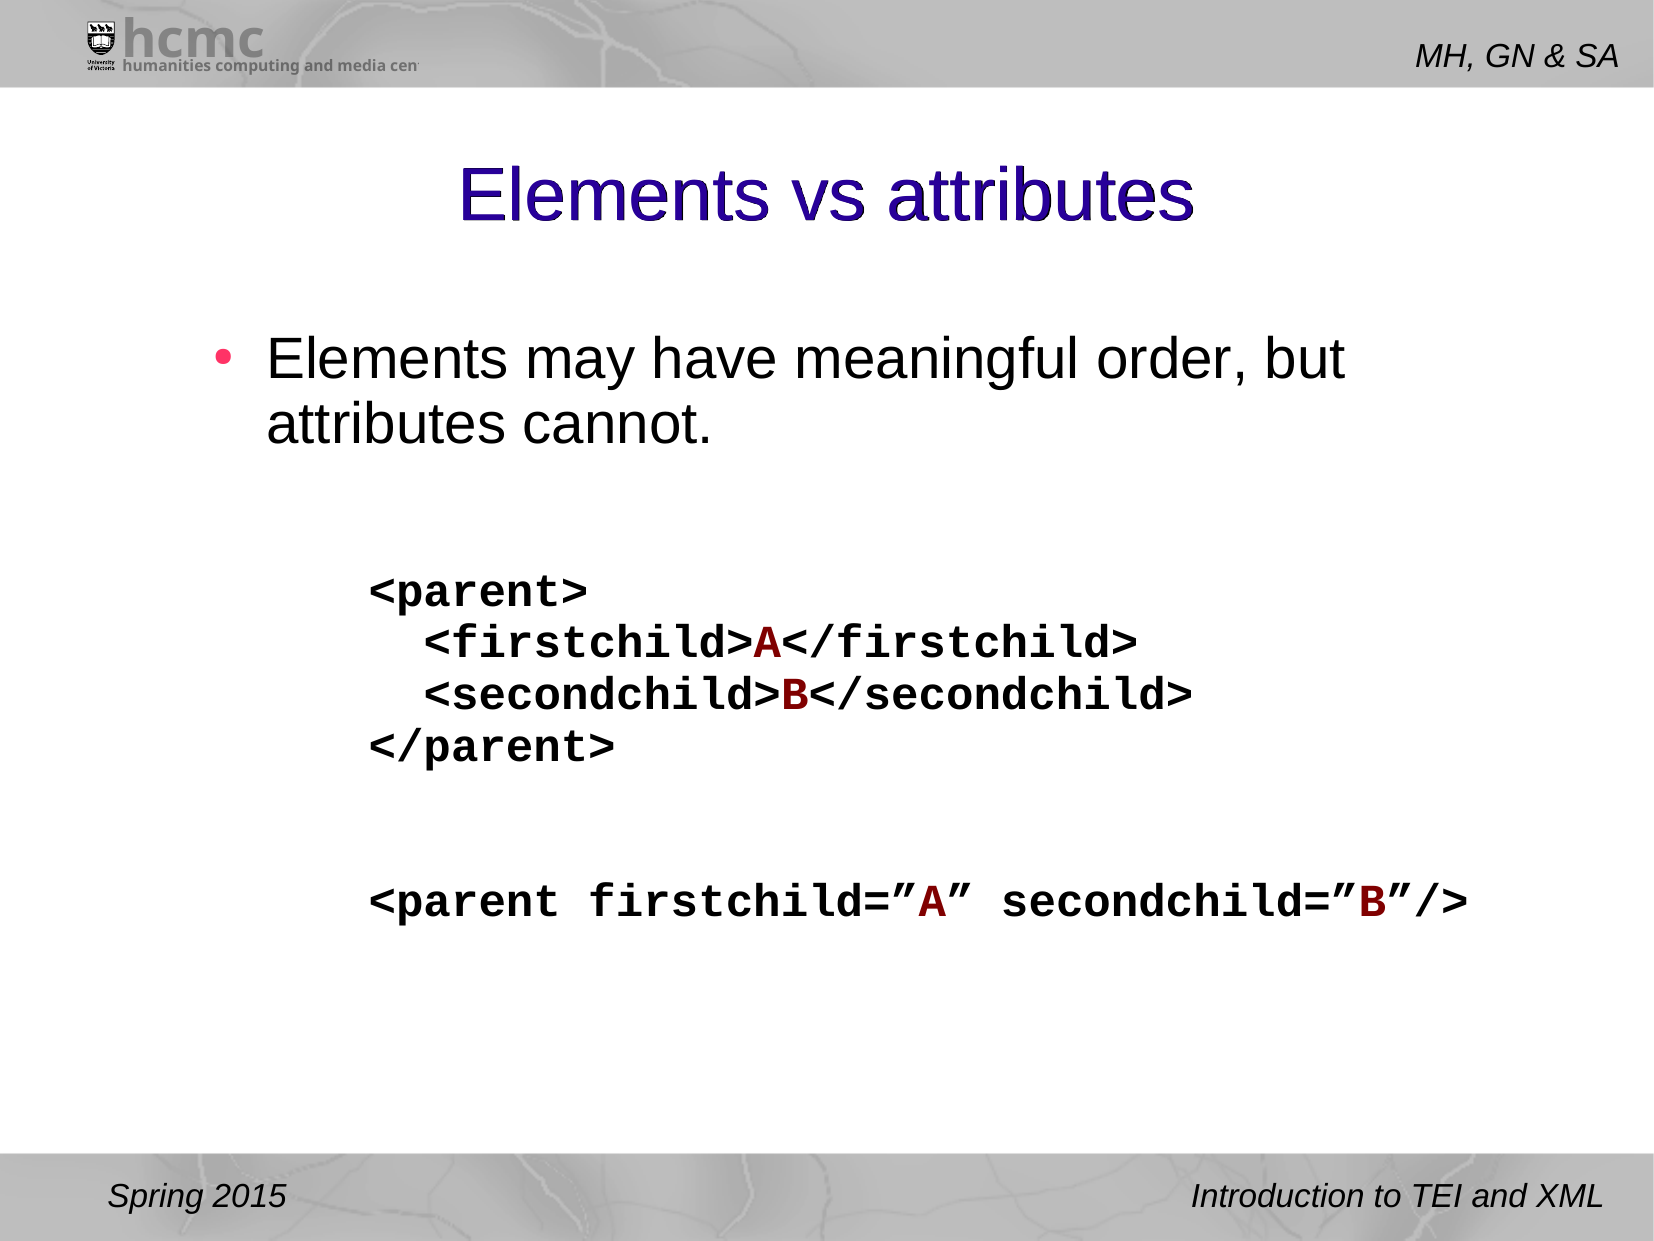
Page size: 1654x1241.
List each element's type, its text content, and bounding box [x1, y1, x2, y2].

title Elements vs attributes [118, 90, 1536, 298]
picture [0, 0, 1654, 1241]
list Elements may have meaningful order, but attributes cannot. <parent> <firstchild>A</firstchild> <secondchild>B</secondchild> </parent> <parent firstchild=”A” secondchild=”B”/> [147, 325, 1506, 1045]
